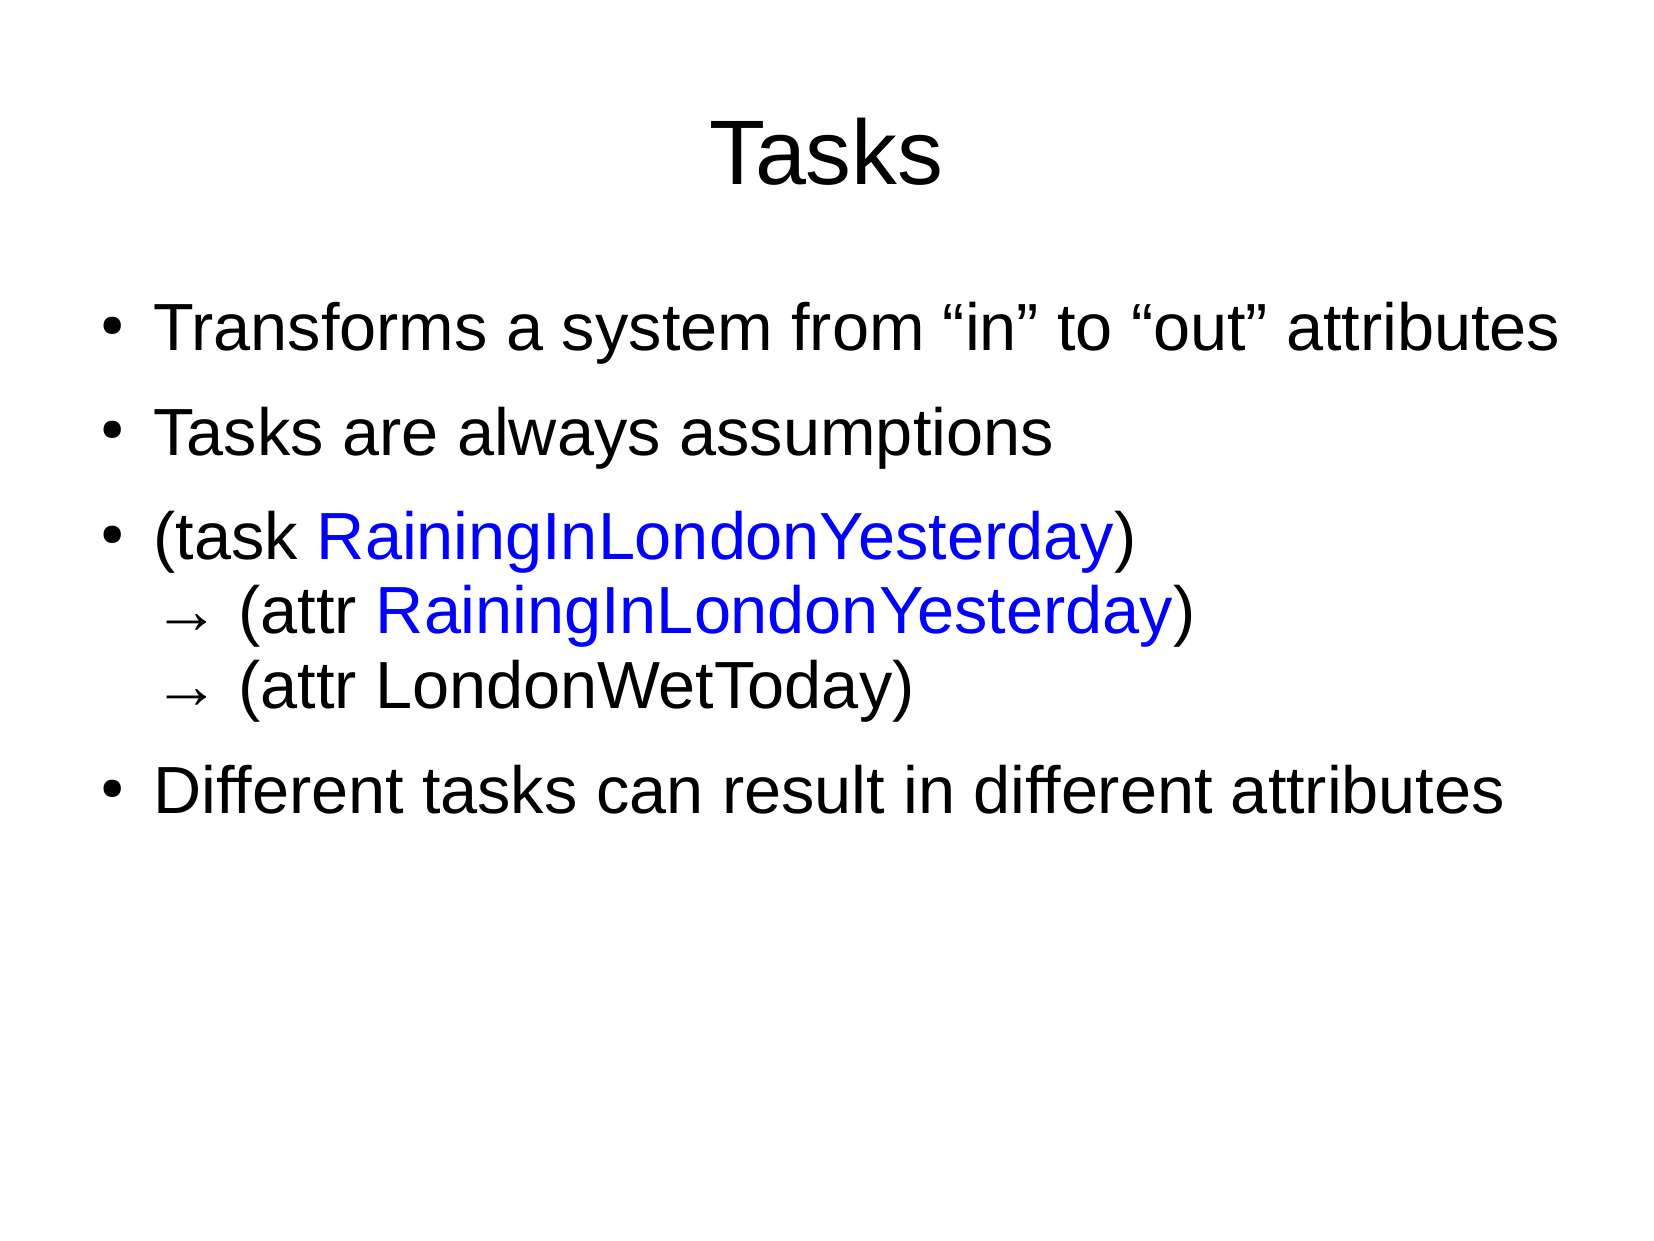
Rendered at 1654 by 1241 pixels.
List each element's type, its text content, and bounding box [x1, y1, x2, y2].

title Tasks [82, 49, 1571, 257]
list Transforms a system from “in” to “out” attributes Tasks are always assumptions (task RainingInLondonYesterday) → (attr RainingInLondonYesterday) → (attr LondonWetToday) Different tasks can result in different attributes [82, 290, 1571, 1010]
